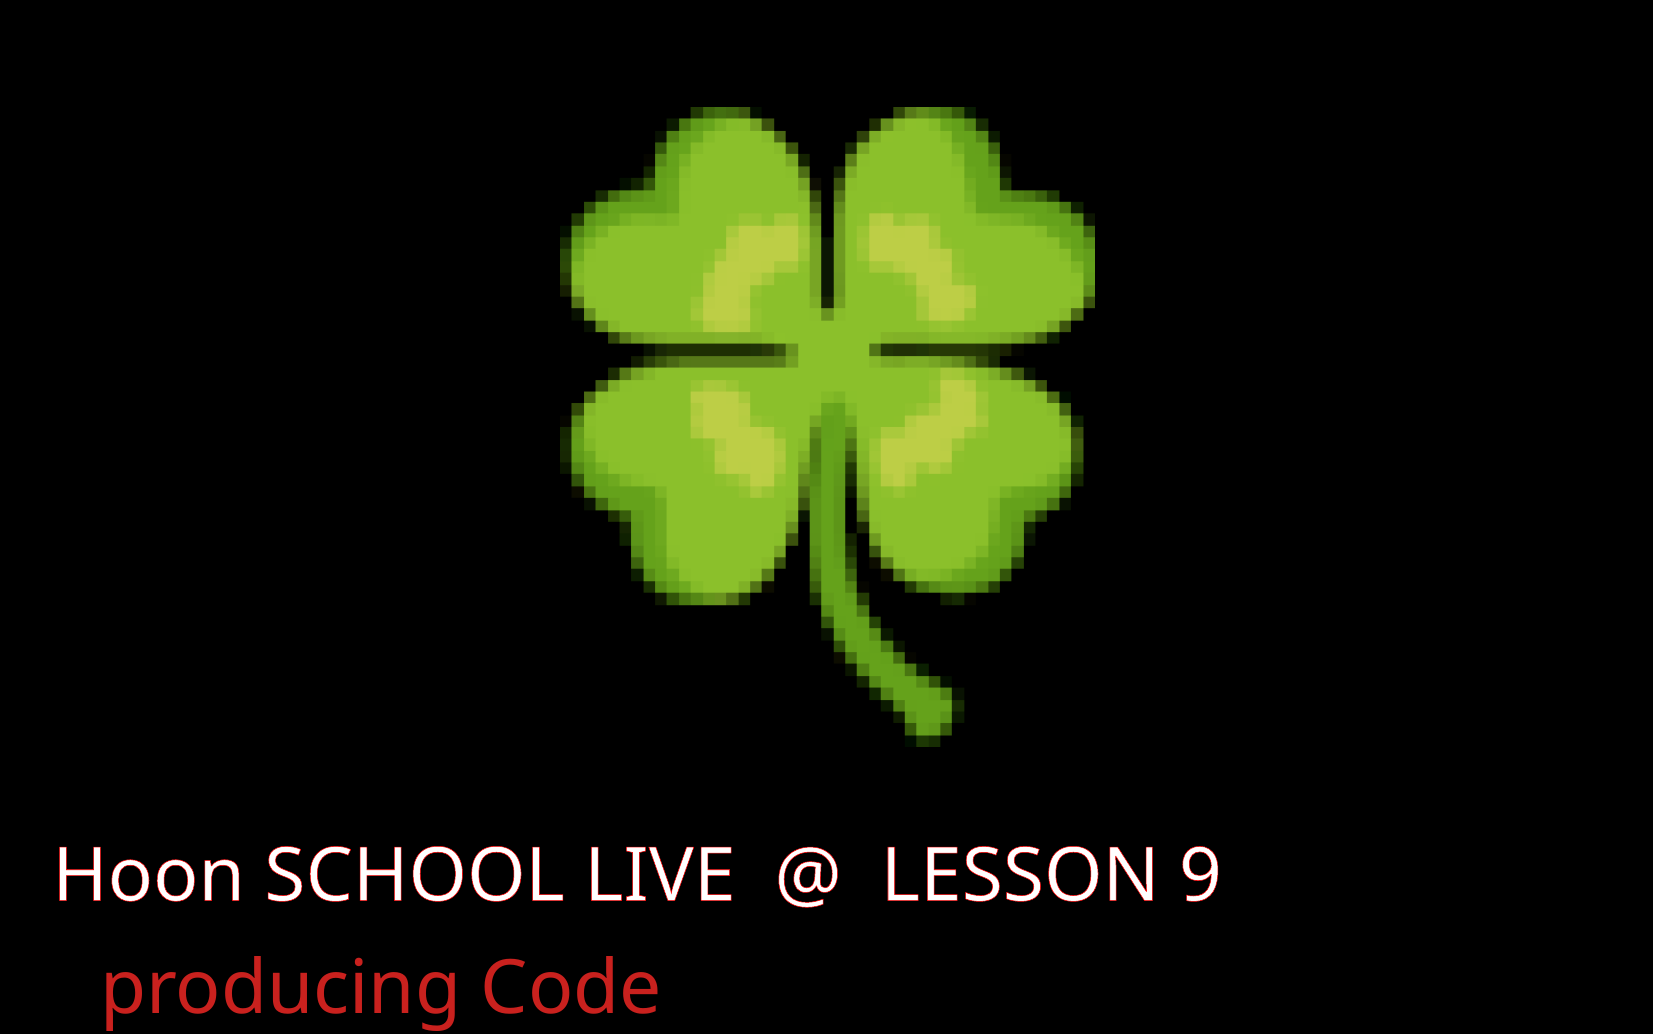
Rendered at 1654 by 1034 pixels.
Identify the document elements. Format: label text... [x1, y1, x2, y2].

text_box Hoon SCHOOL LIVE @ LESSON 9 [37, 812, 1613, 903]
picture [560, 107, 1095, 748]
text_box Aproducing Code [37, 926, 1555, 1017]
